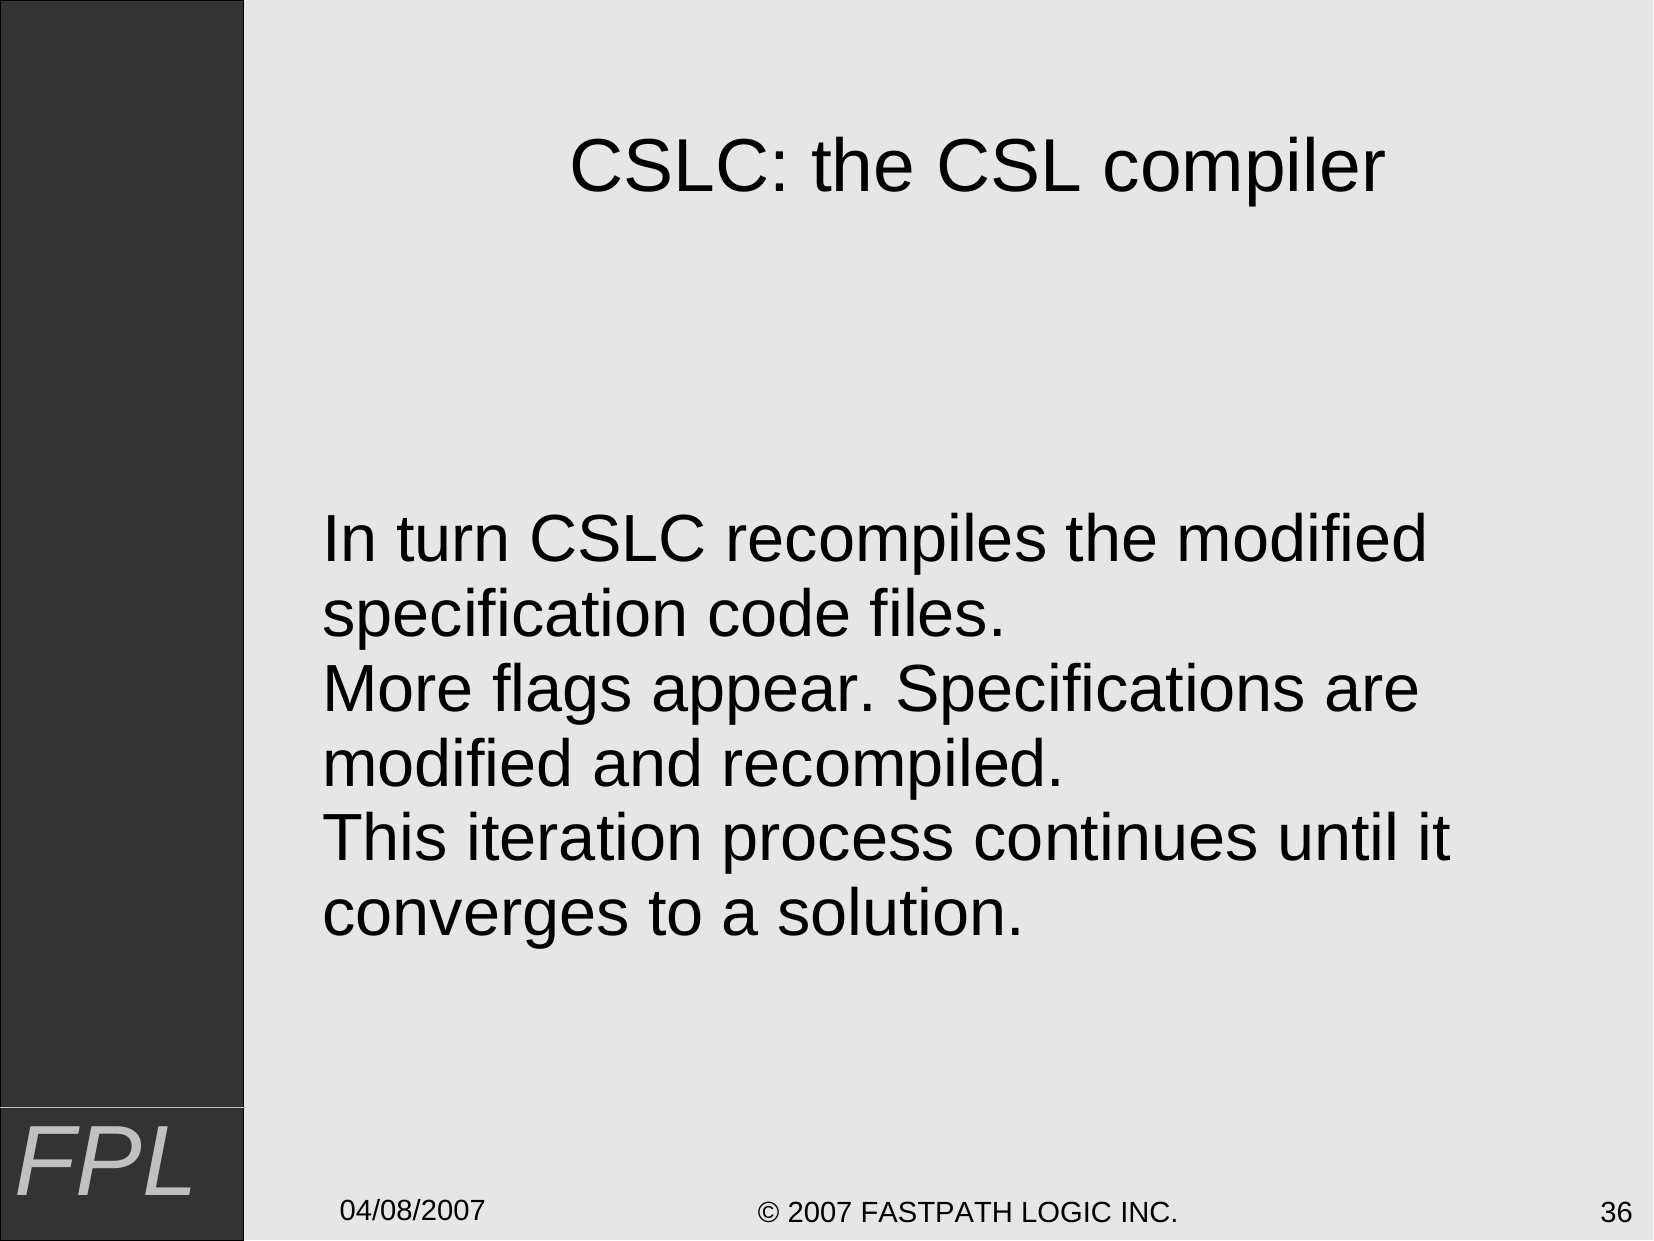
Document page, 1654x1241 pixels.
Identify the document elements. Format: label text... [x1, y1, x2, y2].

title CSLC: the CSL compiler [427, 57, 1530, 272]
subtitle In turn CSLC recompiles the modified specification code files. More flags appear. Specifications are modified and recompiled. This iteration process continues until it converges to a solution. [322, 272, 1635, 1179]
